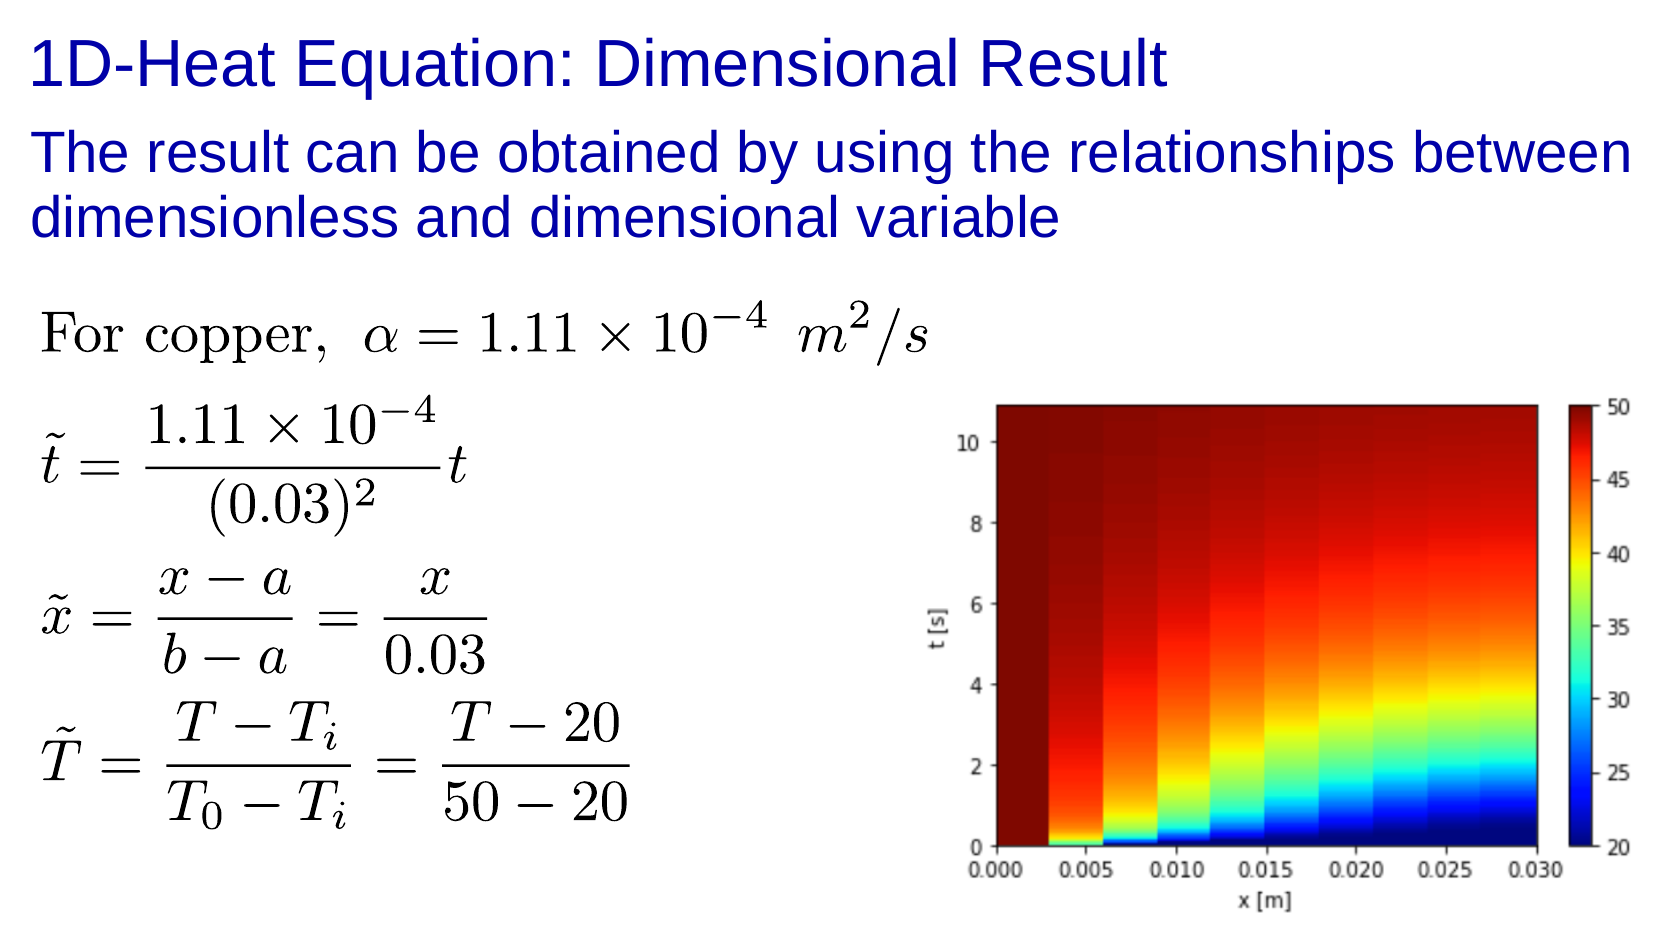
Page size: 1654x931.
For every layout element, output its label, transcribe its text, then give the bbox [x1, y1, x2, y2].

list The result can be obtained by using the relationships between dimensionless and dimensional variable [30, 120, 1645, 916]
text_box [40, 300, 931, 830]
title 1D-Heat Equation: Dimensional Result [28, 21, 1626, 106]
picture [924, 389, 1636, 915]
